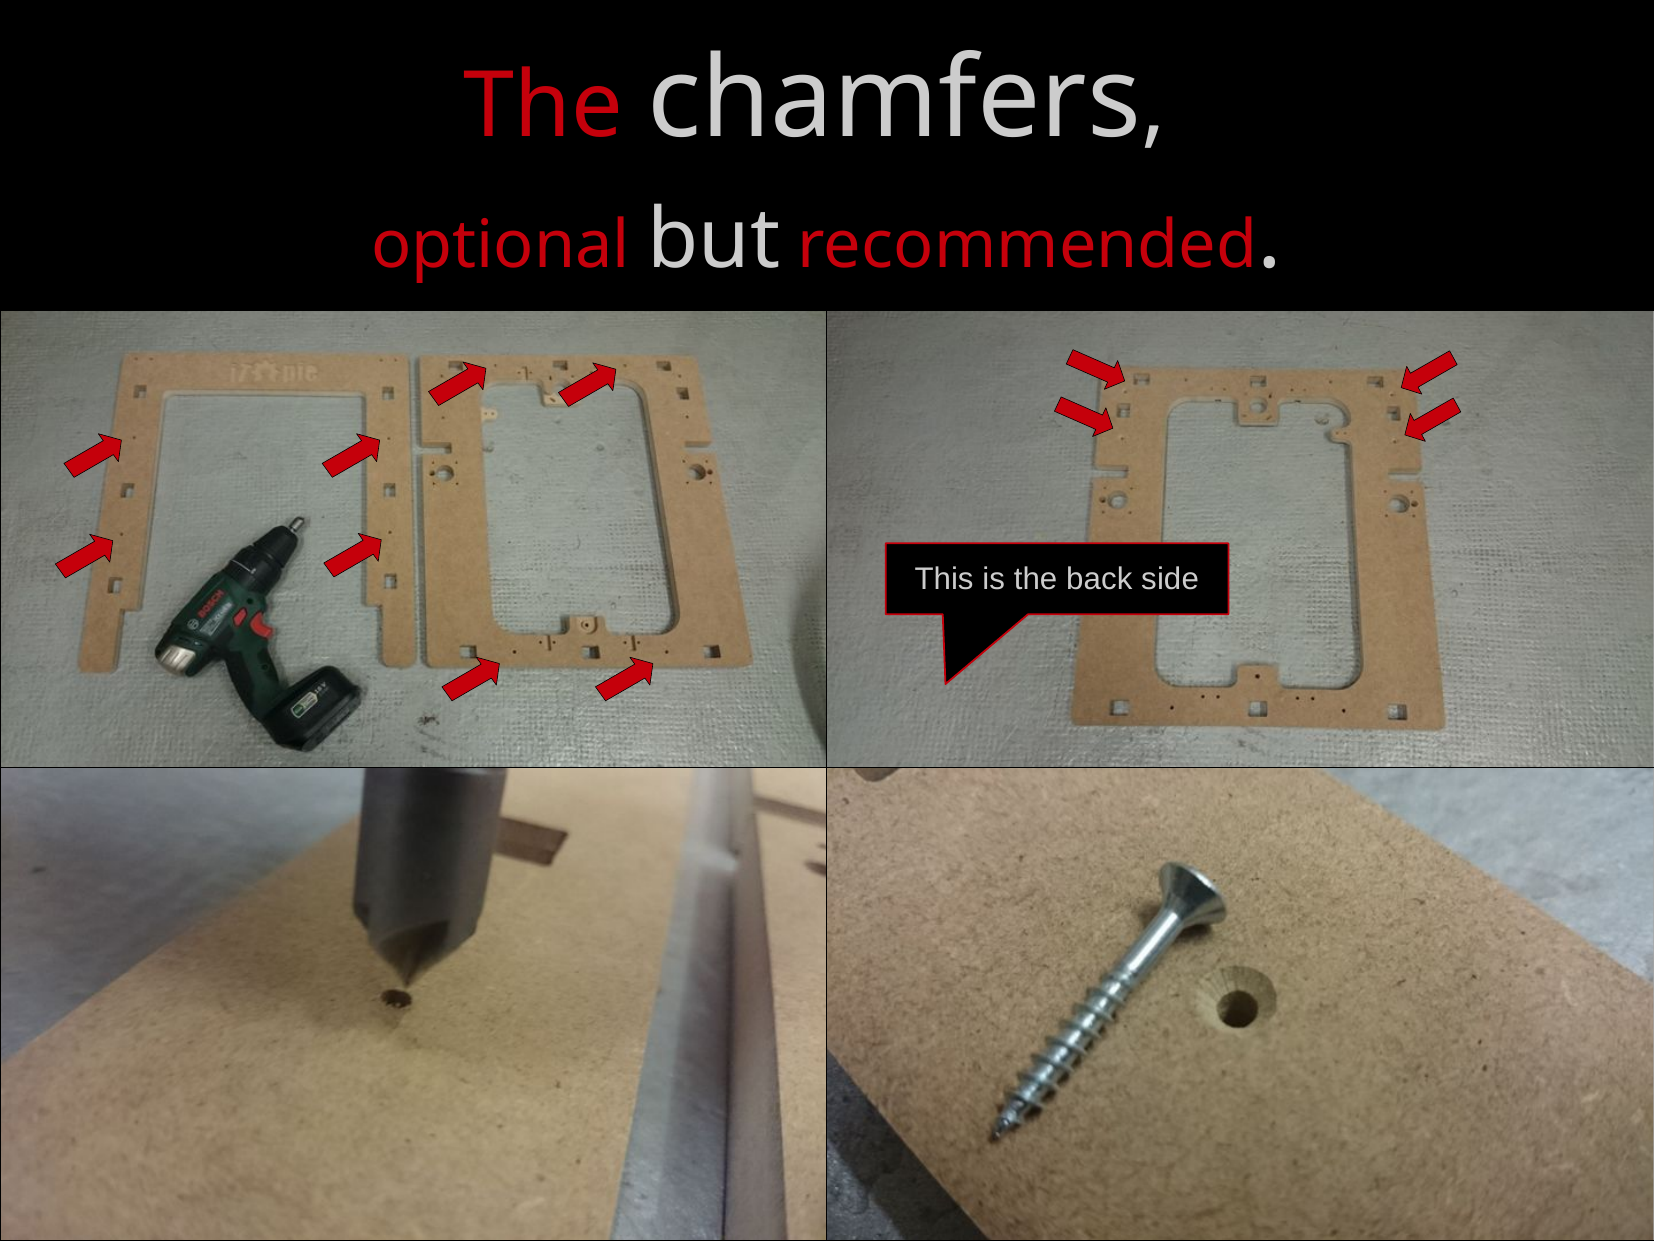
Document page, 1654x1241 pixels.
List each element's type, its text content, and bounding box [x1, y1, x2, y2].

text_box [595, 657, 653, 701]
text_box [1054, 396, 1113, 437]
title The chamfers, optional but recommended. [0, 0, 1654, 311]
text_box [322, 433, 380, 478]
text_box [558, 362, 616, 407]
text_box [63, 433, 122, 478]
text_box [441, 657, 500, 701]
text_box [1404, 398, 1461, 442]
text_box [323, 533, 382, 577]
text_box [55, 534, 113, 578]
text_box [428, 361, 486, 406]
text_box [1401, 350, 1458, 395]
text_box This is the back side [885, 543, 1229, 685]
text_box [1066, 349, 1125, 390]
picture [0, 311, 1654, 1241]
